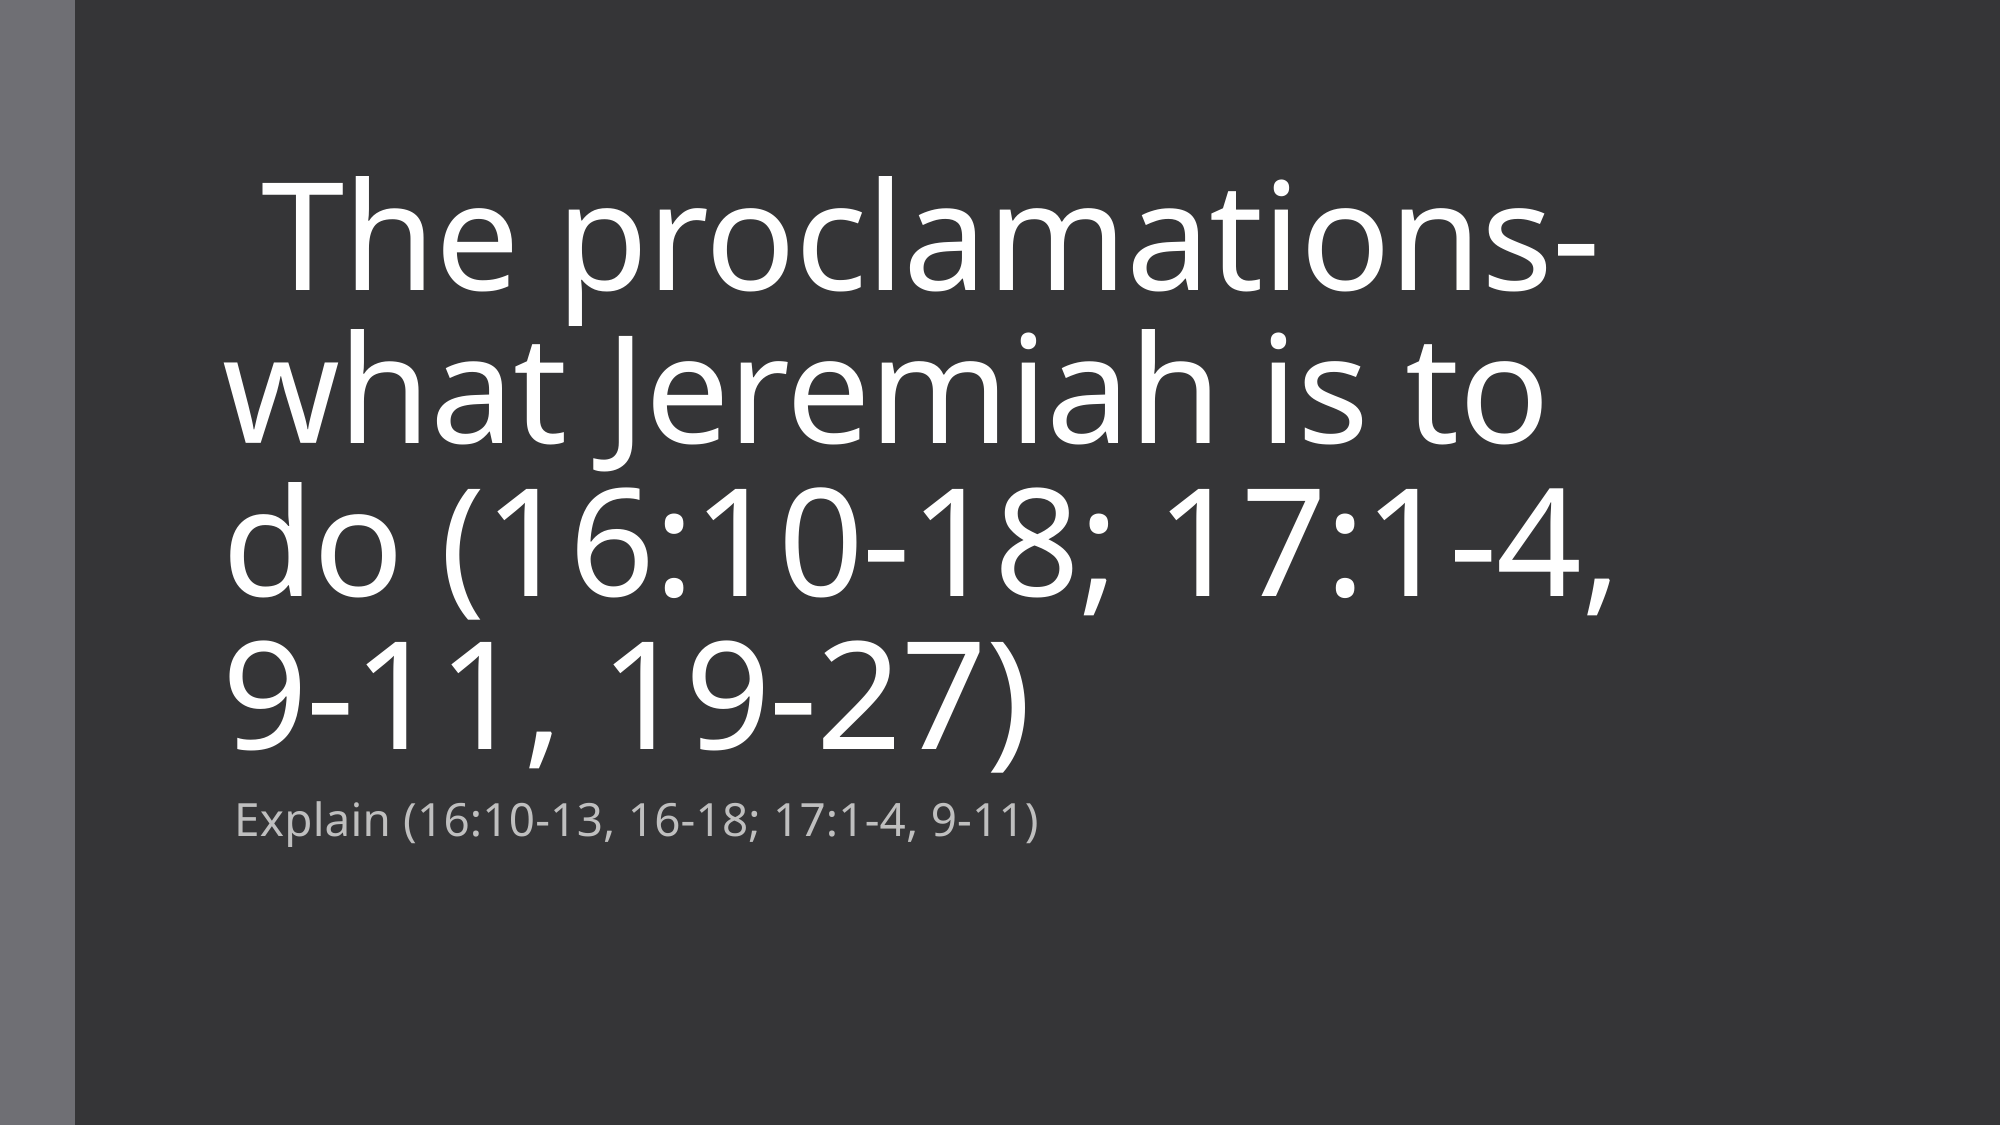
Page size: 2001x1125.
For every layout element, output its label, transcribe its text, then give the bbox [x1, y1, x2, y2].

subtitle Explain (16:10-13, 16-18; 17:1-4, 9-11) [206, 787, 1752, 1066]
title The proclamations-what Jeremiah is to do (16:10-18; 17:1-4, 9-11, 19-27) [206, 124, 1752, 787]
